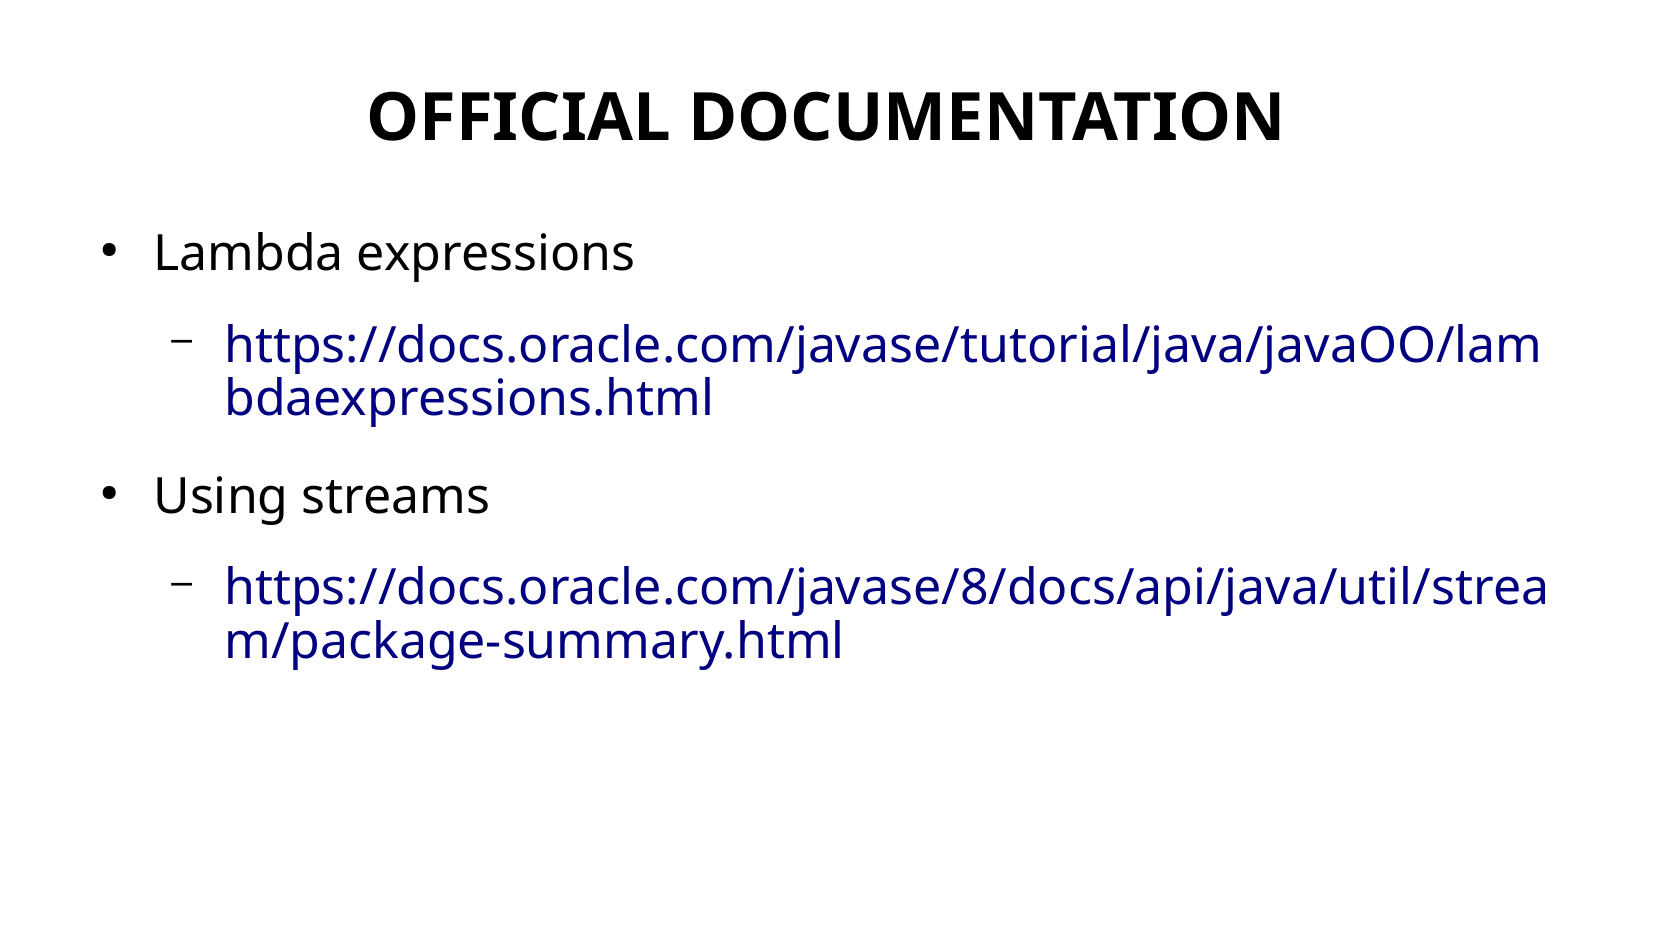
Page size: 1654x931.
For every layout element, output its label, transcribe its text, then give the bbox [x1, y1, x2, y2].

title OFFICIAL DOCUMENTATION [82, 36, 1571, 193]
list Lambda expressions https://docs.oracle.com/javase/tutorial/java/javaOO/lambdaexpressions.html Using streams https://docs.oracle.com/javase/8/docs/api/java/util/stream/package-summary.html [82, 217, 1571, 757]
